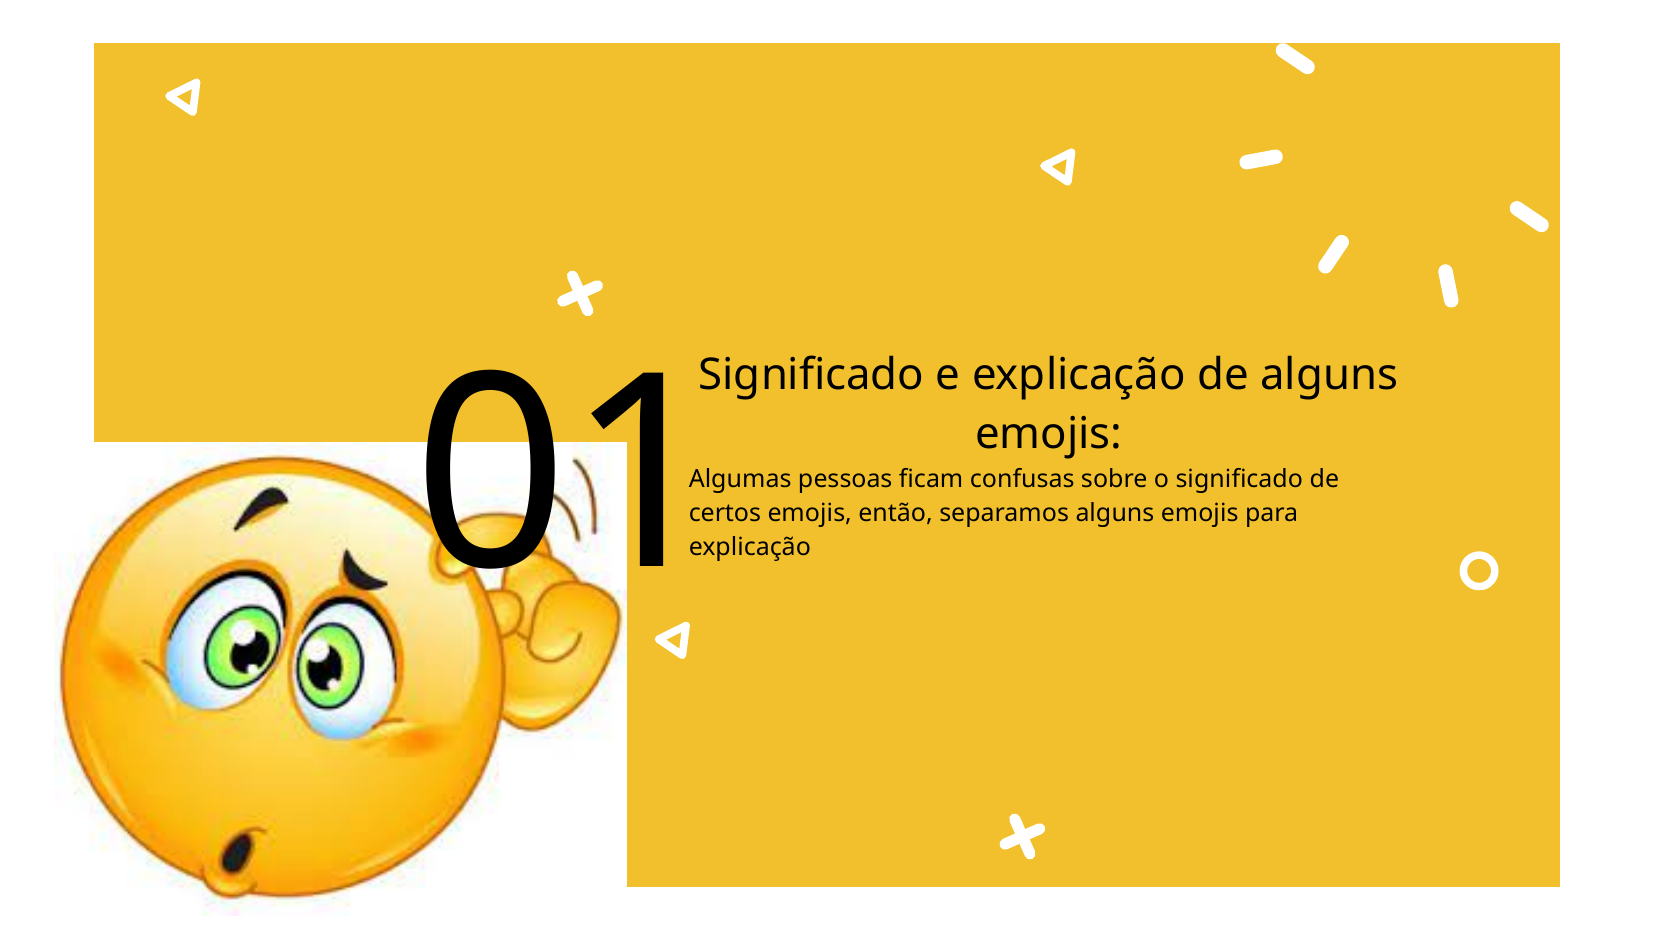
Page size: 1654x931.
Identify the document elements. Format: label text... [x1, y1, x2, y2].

title 01 [413, 276, 759, 646]
picture [54, 442, 627, 916]
text_box Algumas pessoas ficam confusas sobre o significado de certos emojis, então, separamos alguns emojis para explicação [759, 460, 1349, 564]
title Significado e explicação de alguns emojis: [759, 342, 1409, 462]
